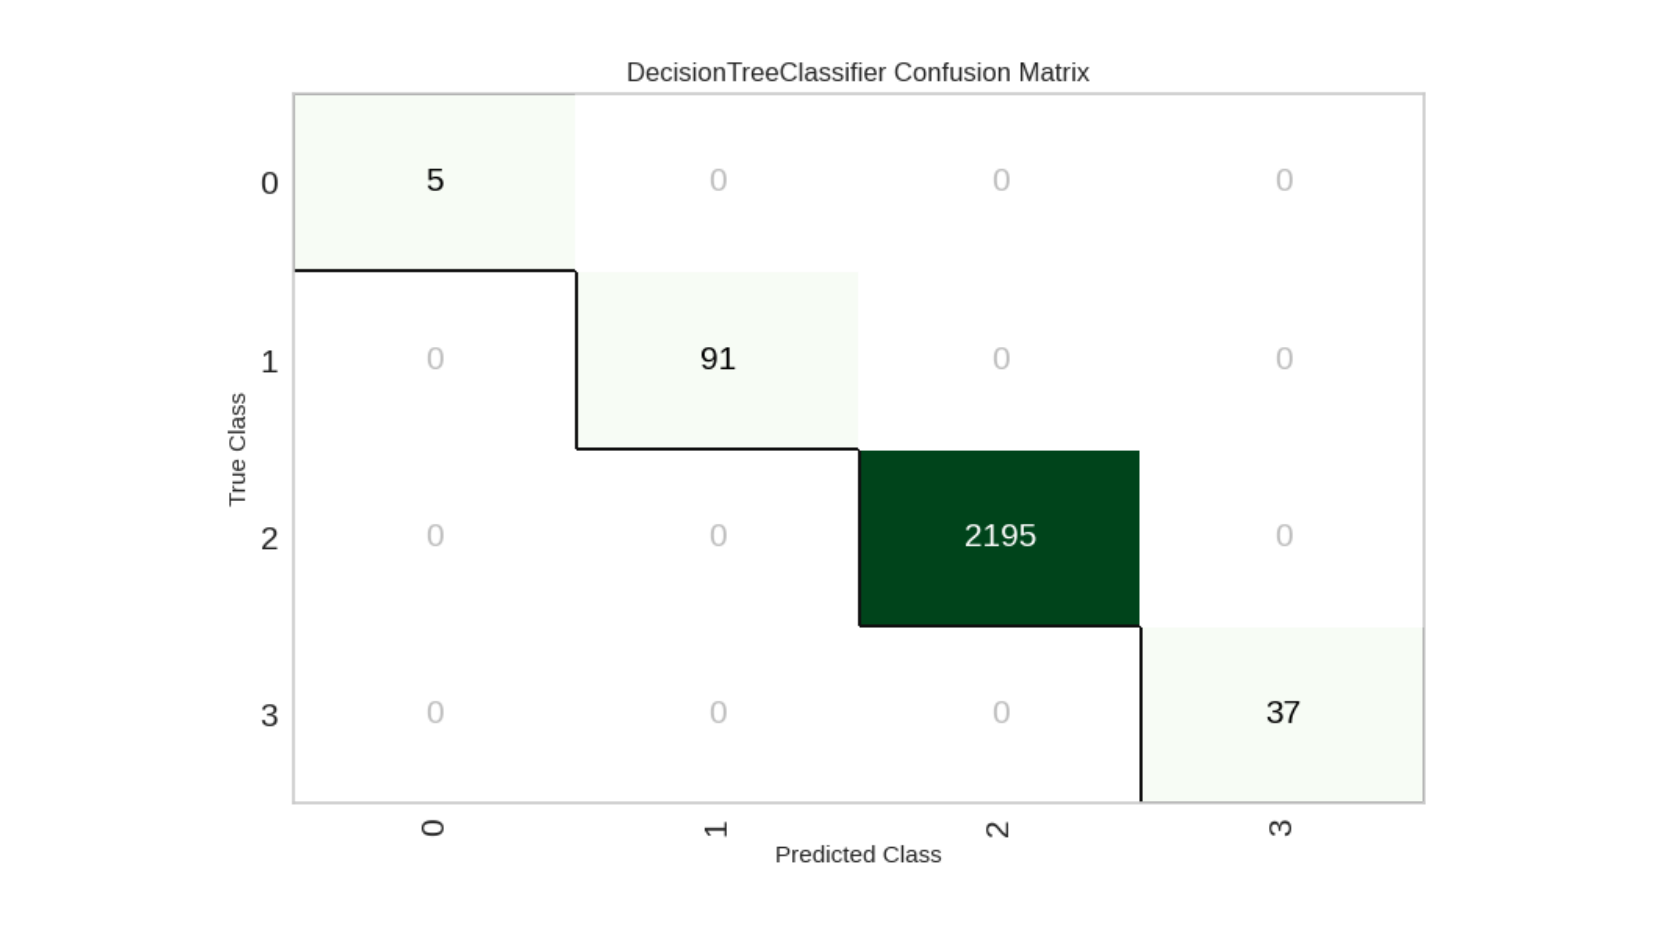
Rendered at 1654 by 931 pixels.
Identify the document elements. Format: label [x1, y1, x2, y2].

picture [214, 47, 1440, 883]
